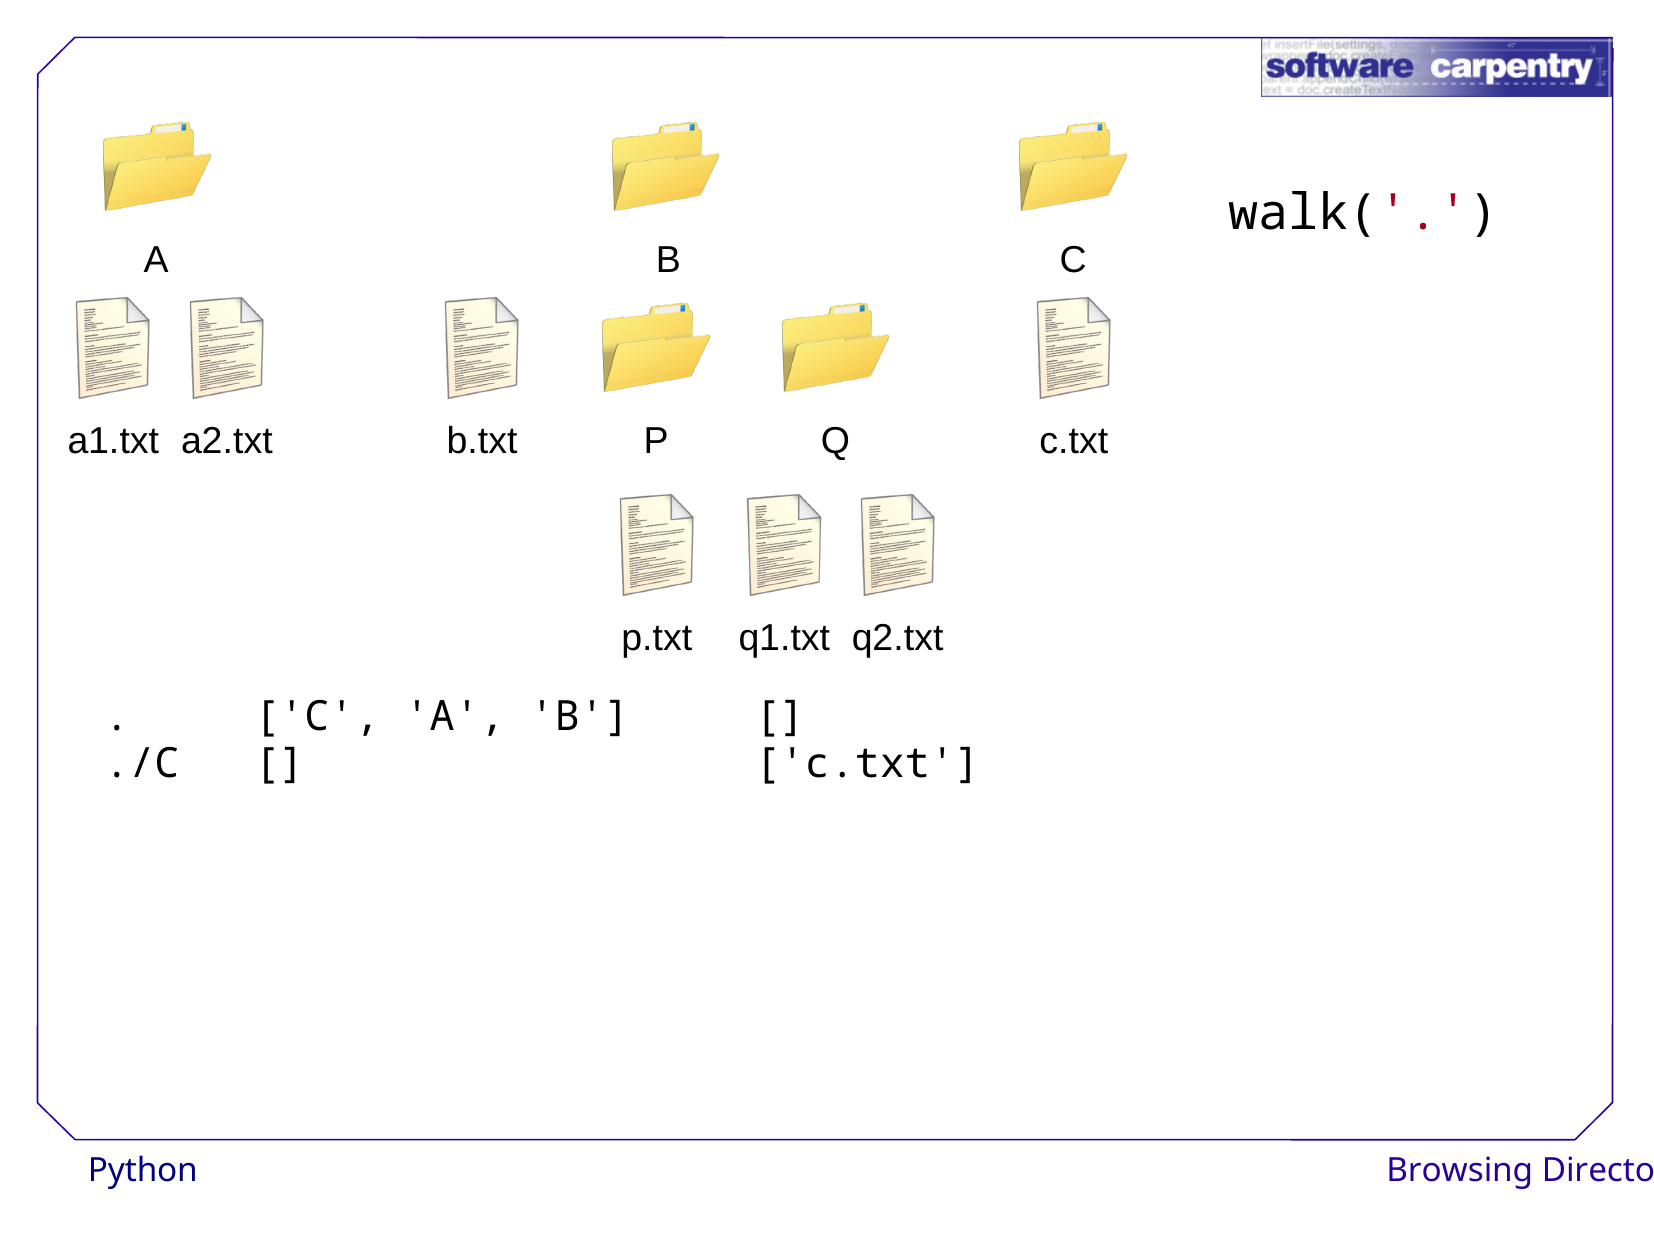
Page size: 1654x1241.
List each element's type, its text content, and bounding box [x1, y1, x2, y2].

text_box Q [805, 412, 865, 470]
text_box a1.txt [52, 412, 175, 470]
text_box A [128, 231, 184, 290]
text_box q2.txt [846, 609, 959, 668]
picture [727, 487, 955, 602]
text_box C [1044, 231, 1102, 290]
text_box P [628, 412, 684, 470]
picture [99, 108, 215, 224]
text_box . ['C', 'A', 'B'] [] ./C [] ['c.txt'] [89, 686, 1512, 1150]
text_box p.txt [606, 609, 708, 668]
text_box c.txt [1024, 412, 1124, 470]
picture [778, 289, 893, 405]
picture [598, 289, 714, 405]
picture [56, 290, 284, 404]
text_box a2.txt [175, 412, 288, 470]
text_box walk('.') [1214, 156, 1517, 252]
picture [1261, 39, 1613, 97]
text_box B [640, 231, 696, 290]
picture [600, 487, 714, 602]
picture [1017, 290, 1131, 404]
picture [425, 290, 539, 404]
text_box b.txt [431, 412, 533, 470]
picture [608, 108, 723, 224]
text_box q1.txt [723, 609, 846, 668]
picture [1015, 108, 1131, 224]
